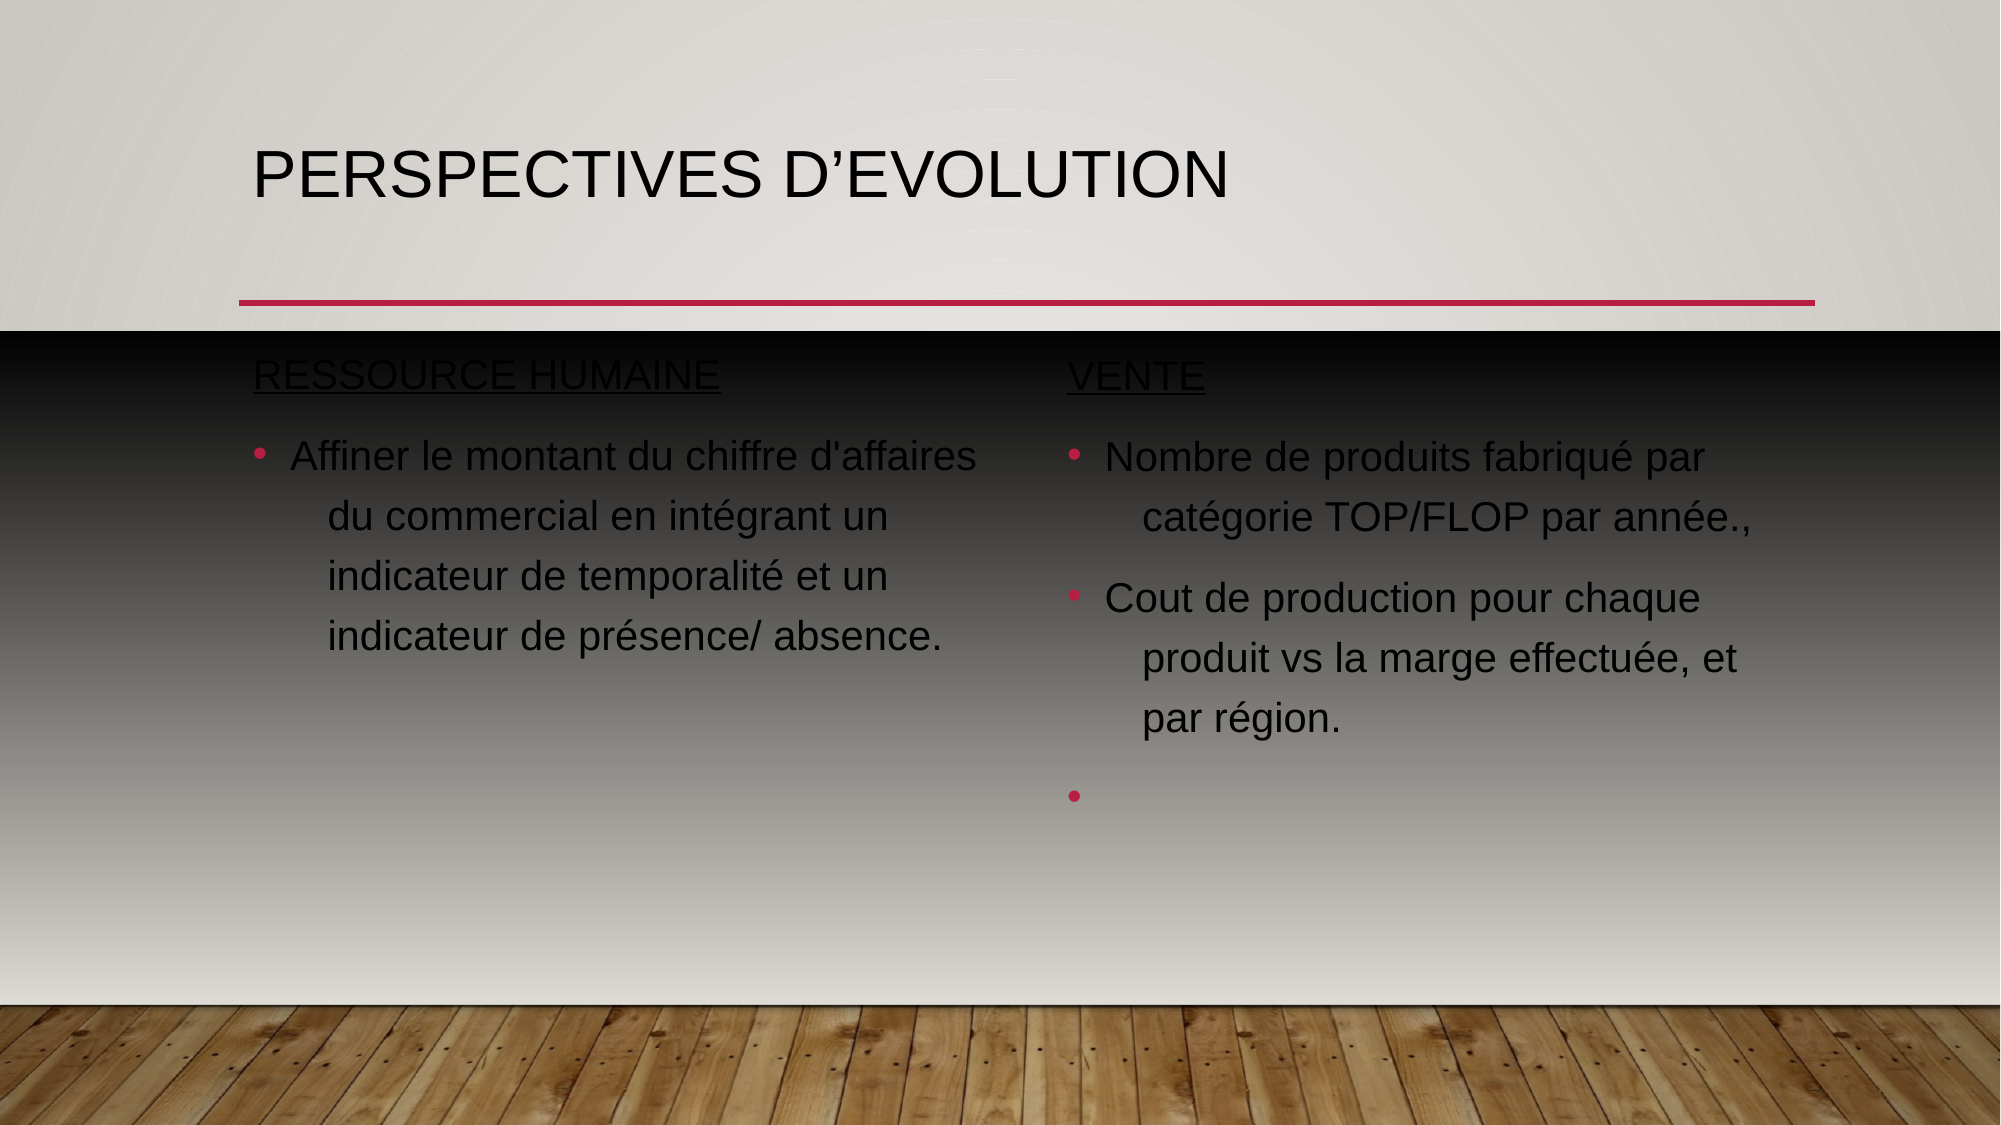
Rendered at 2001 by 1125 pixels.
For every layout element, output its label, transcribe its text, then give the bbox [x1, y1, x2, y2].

list VENTE Nombre de produits fabriqué par catégorie TOP/FLOP par année., Cout de production pour chaque produit vs la marge effectuée, et par région. [1052, 330, 1815, 896]
list RESSOURCE HUMAINE Affiner le montant du chiffre d'affaires du commercial en intégrant un indicateur de temporalité et un indicateur de présence/ absence. [237, 329, 1000, 896]
title PERSPECTIVES D’EVOLUTION [237, 132, 1814, 306]
